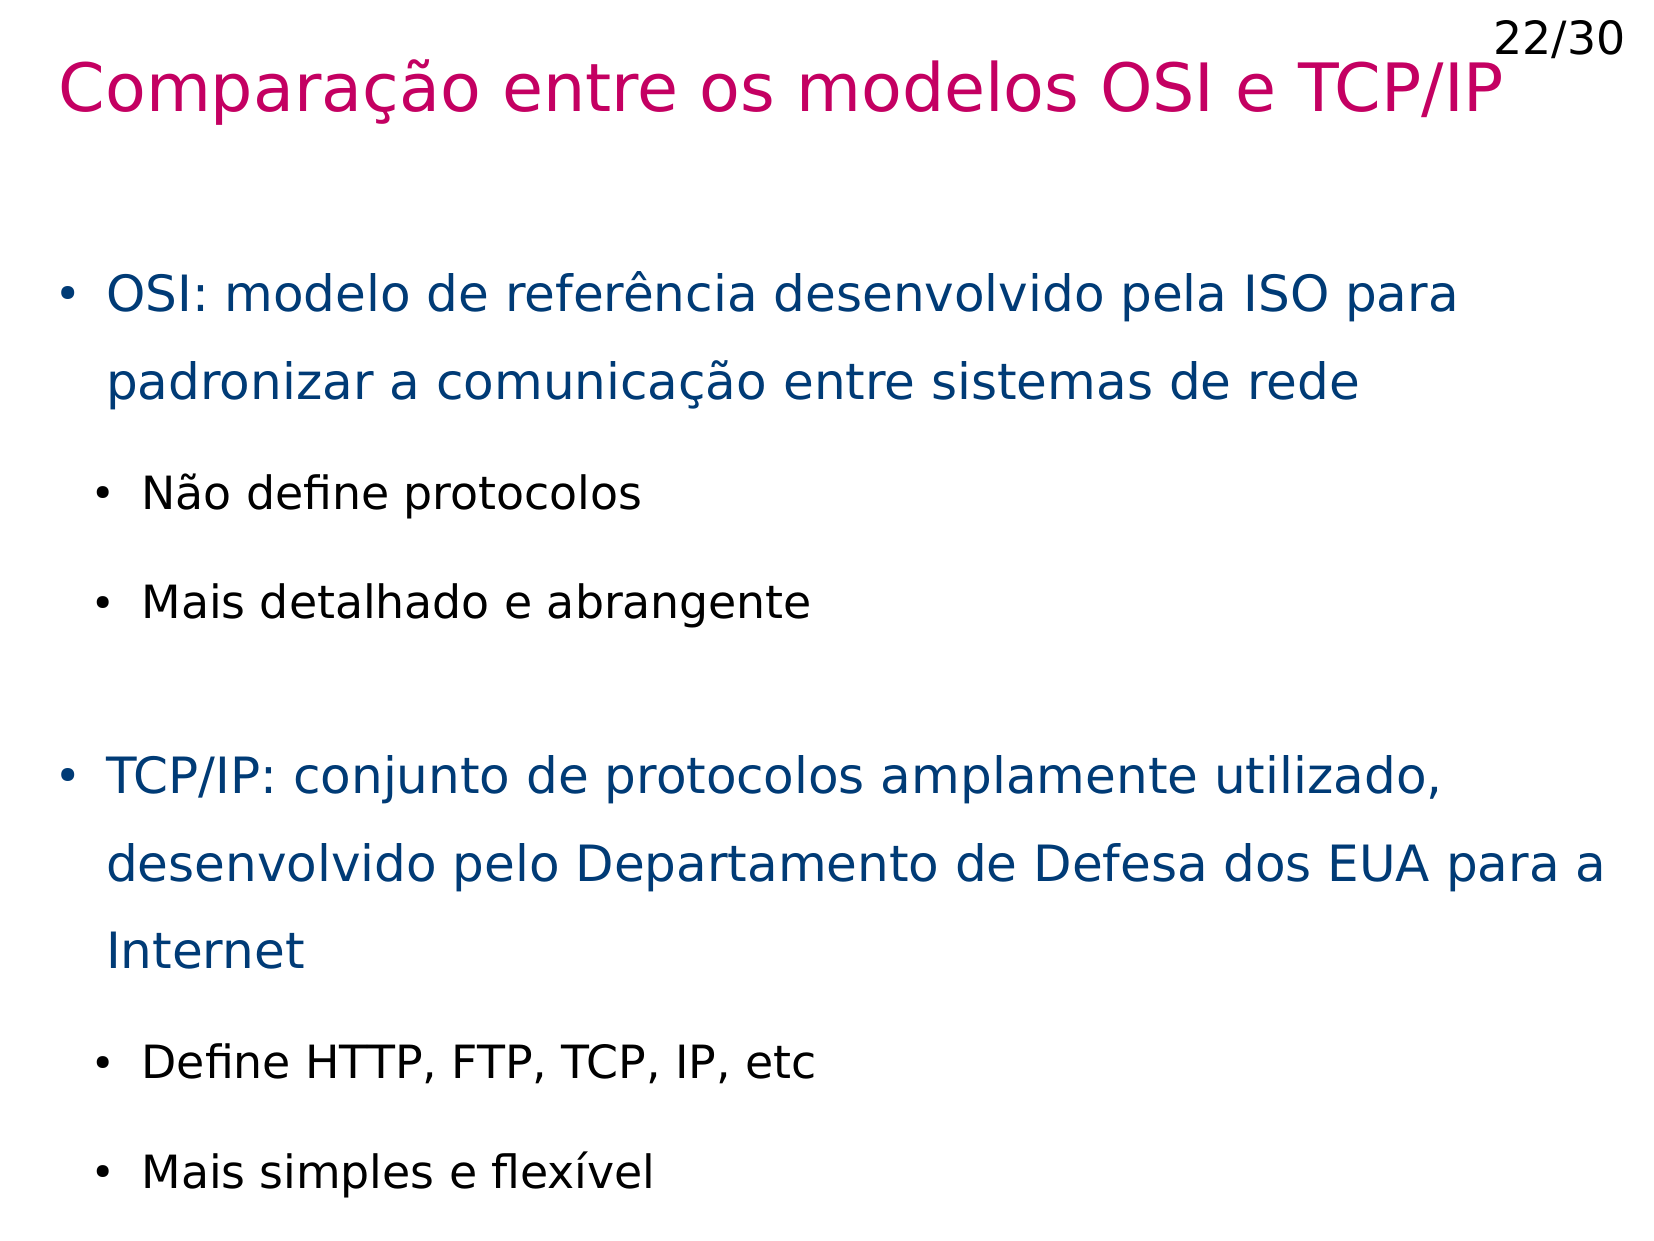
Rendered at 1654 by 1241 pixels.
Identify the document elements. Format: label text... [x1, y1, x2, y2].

title Comparação entre os modelos OSI e TCP/IP [59, 29, 1625, 148]
list OSI: modelo de referência desenvolvido pela ISO para padronizar a comunicação entre sistemas de rede Não define protocolos Mais detalhado e abrangente TCP/IP: conjunto de protocolos amplamente utilizado, desenvolvido pelo Departamento de Defesa dos EUA para a Internet Define HTTP, FTP, TCP, IP, etc Mais simples e flexível [59, 236, 1625, 1211]
